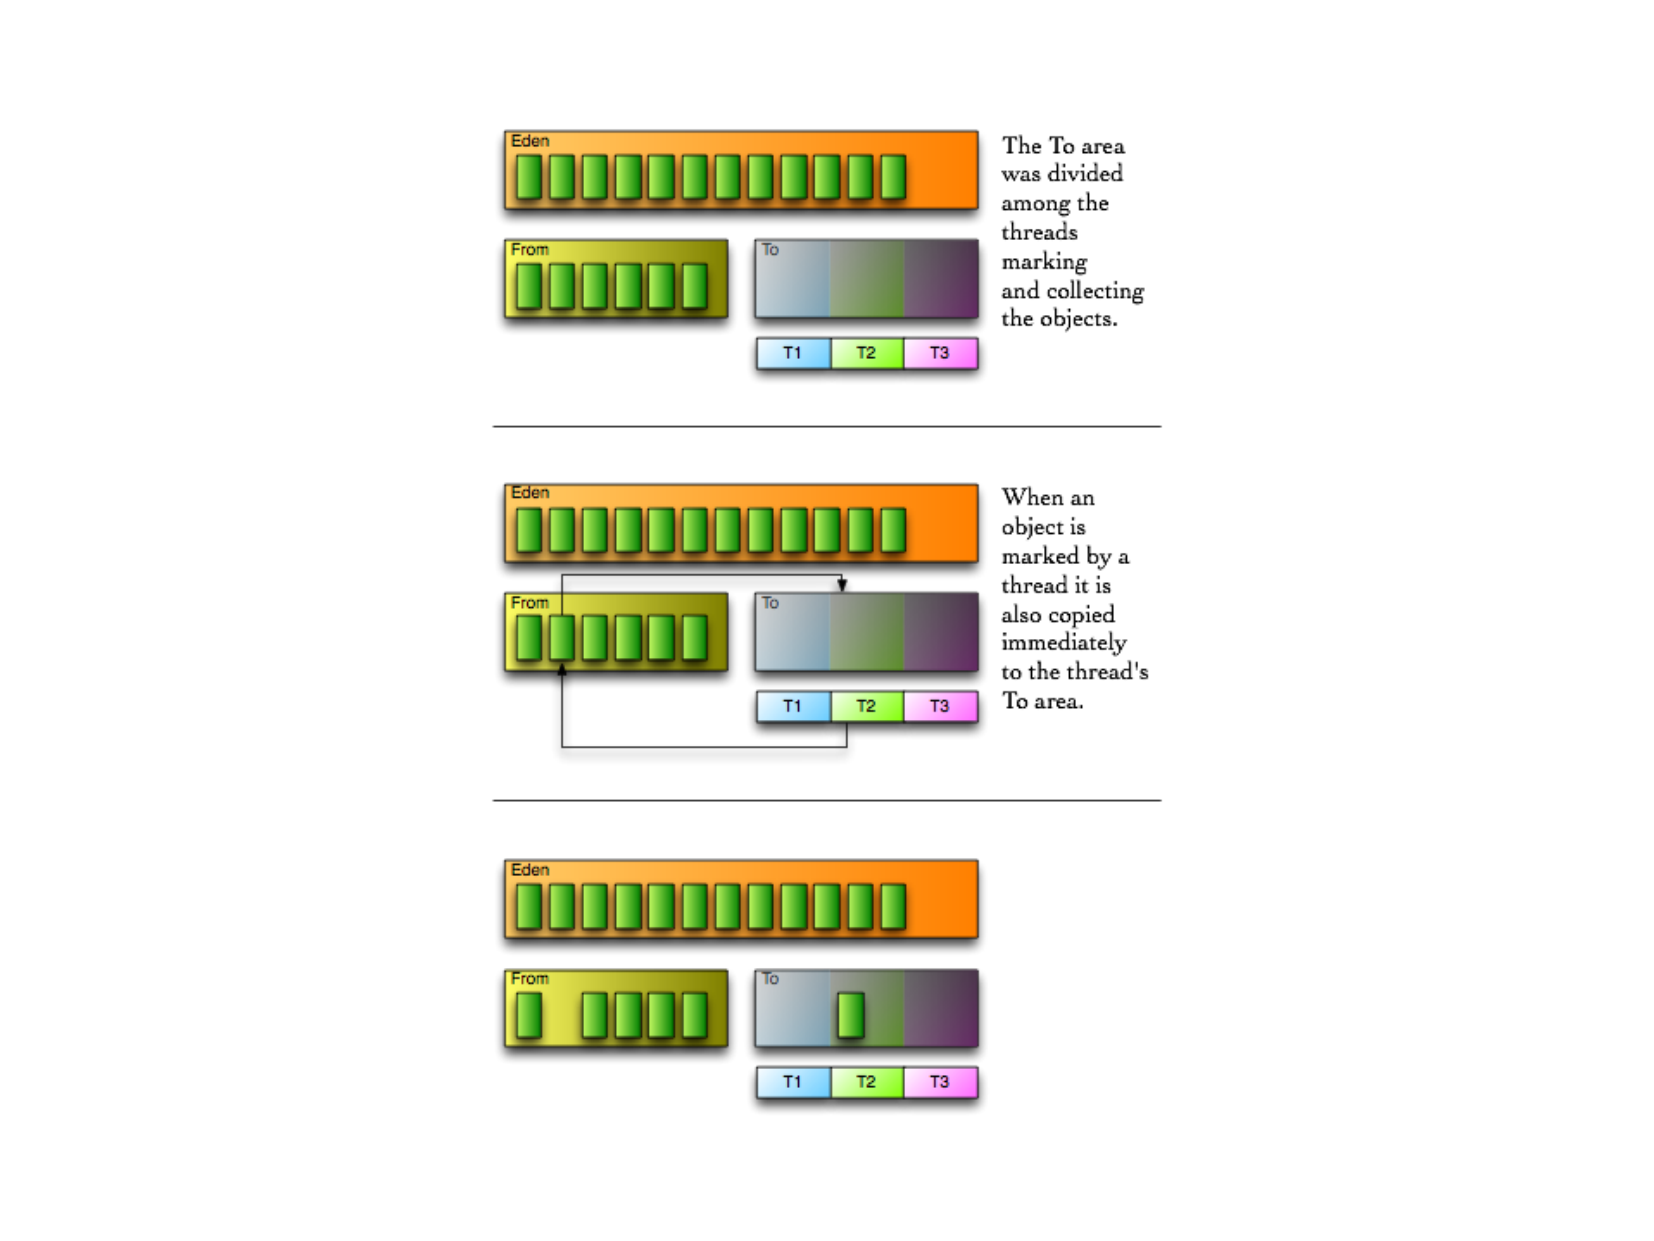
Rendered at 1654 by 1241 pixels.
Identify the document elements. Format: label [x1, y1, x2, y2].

text_box [477, 109, 1176, 1131]
